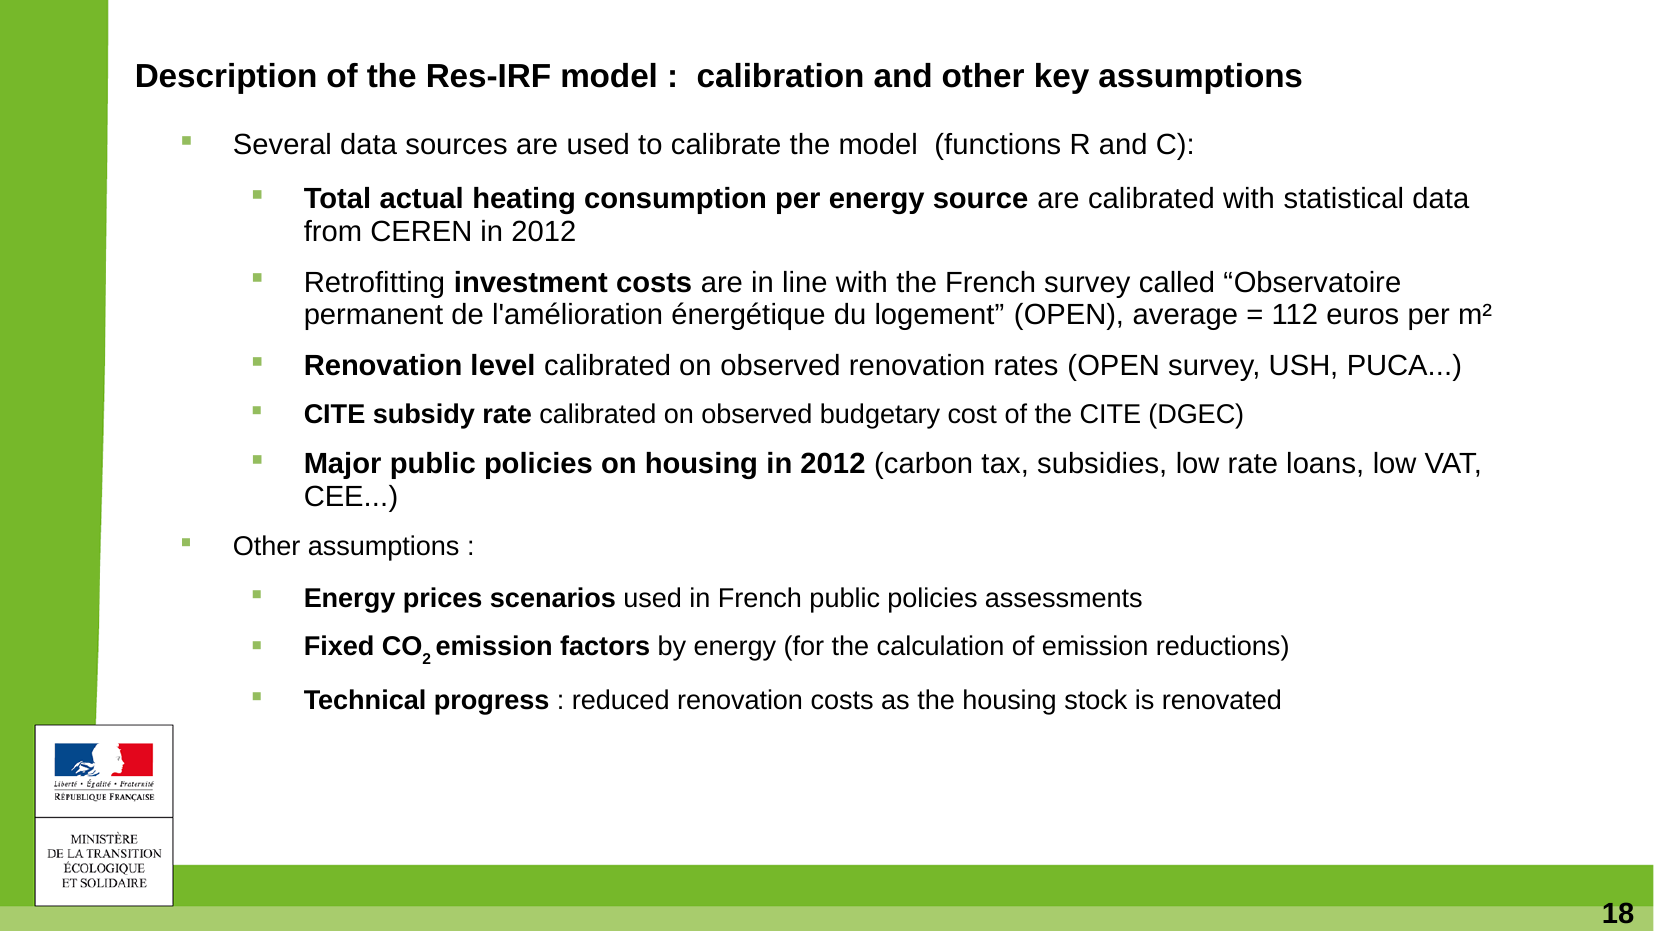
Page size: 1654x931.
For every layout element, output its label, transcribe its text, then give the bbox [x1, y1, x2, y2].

picture [0, 0, 1654, 931]
title Description of the Res-IRF model : calibration and other key assumptions [134, 47, 1570, 106]
list Several data sources are used to calibrate the model (functions R and C): Total actual heating consumption per energy source are calibrated with statistical data from CEREN in 2012 Retrofitting investment costs are in line with the French survey called “Observatoire permanent de l'amélioration énergétique du logement” (OPEN), average = 112 euros per m² Renovation level calibrated on observed renovation rates (OPEN survey, USH, PUCA...) CITE subsidy rate calibrated on observed budgetary cost of the CITE (DGEC) Major public policies on housing in 2012 (carbon tax, subsidies, low rate loans, low VAT, CEE...) Other assumptions : Energy prices scenarios used in French public policies assessments Fixed CO2 emission factors by energy (for the calculation of emission reductions) Technical progress : reduced renovation costs as the housing stock is renovated [162, 127, 1519, 931]
